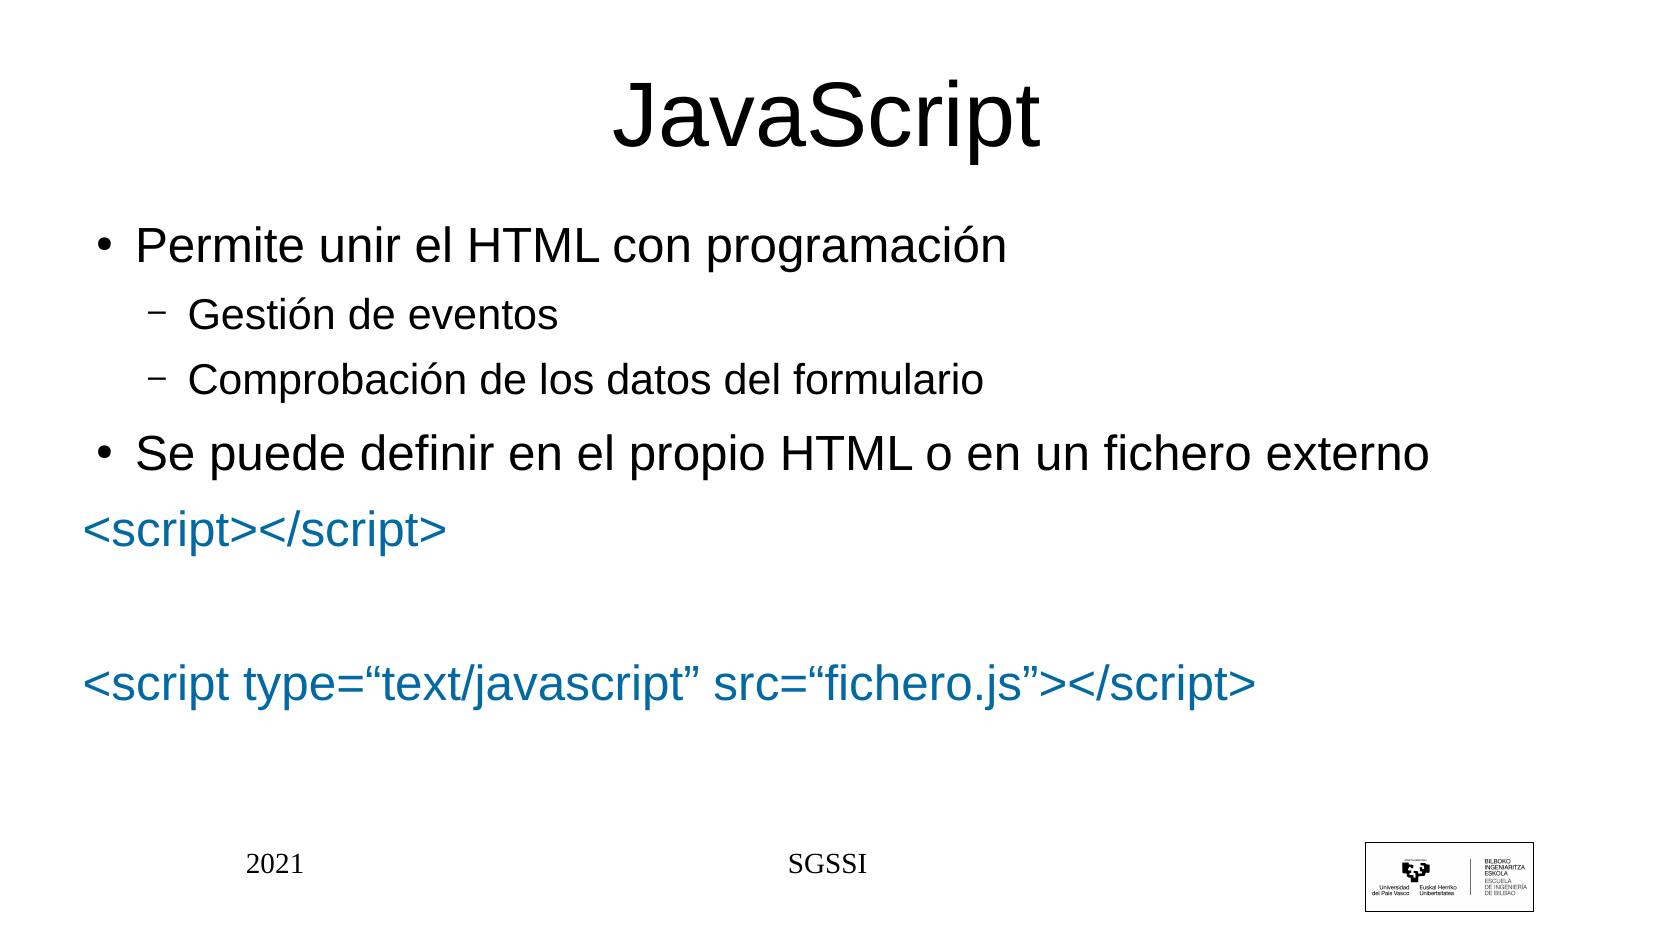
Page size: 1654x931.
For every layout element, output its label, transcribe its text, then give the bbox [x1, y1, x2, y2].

list Permite unir el HTML con programación Gestión de eventos Comprobación de los datos del formulario Se puede definir en el propio HTML o en un fichero externo <script></script> <script type=“text/javascript” src=“fichero.js”></script> [82, 217, 1456, 758]
picture [1366, 843, 1533, 911]
title JavaScript [82, 37, 1571, 193]
